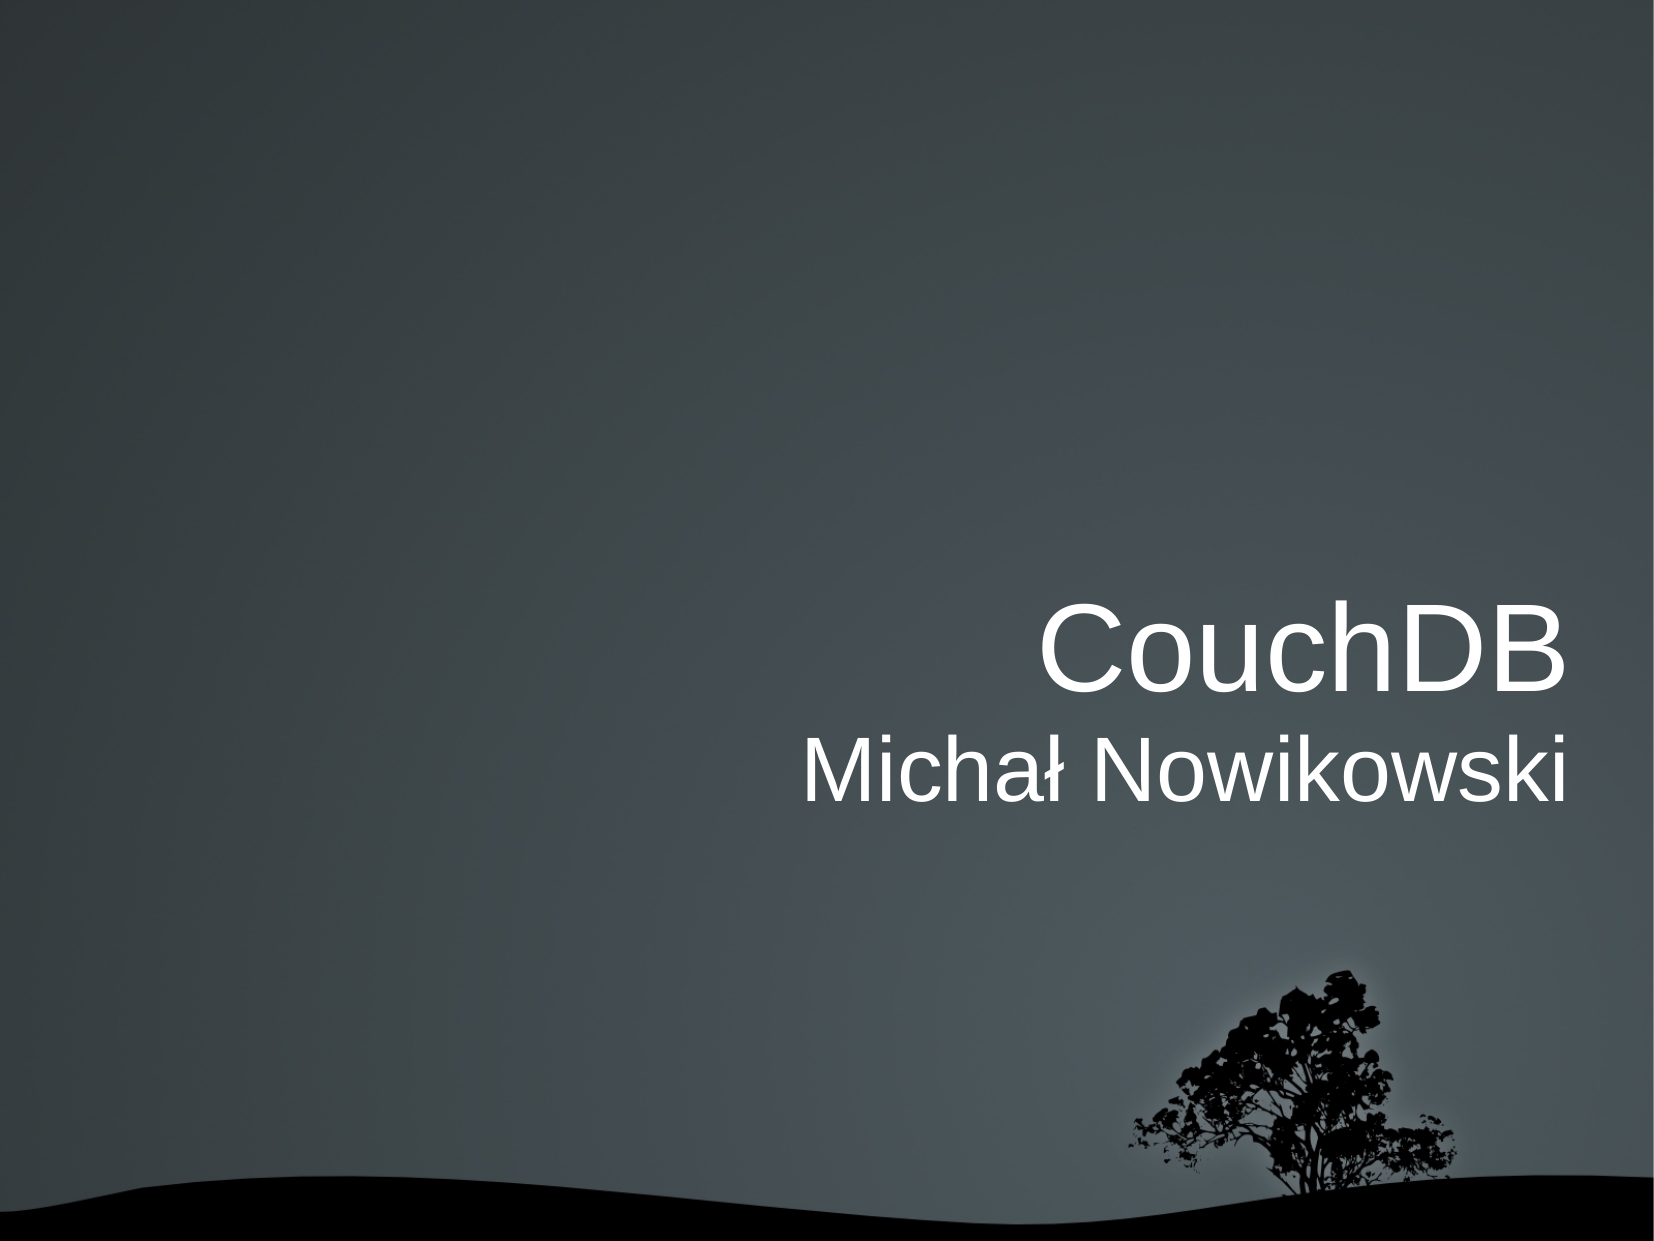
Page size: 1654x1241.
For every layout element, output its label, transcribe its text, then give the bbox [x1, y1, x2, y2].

subtitle CouchDB Michał Nowikowski [82, 290, 1571, 1109]
picture [0, 0, 1654, 1241]
